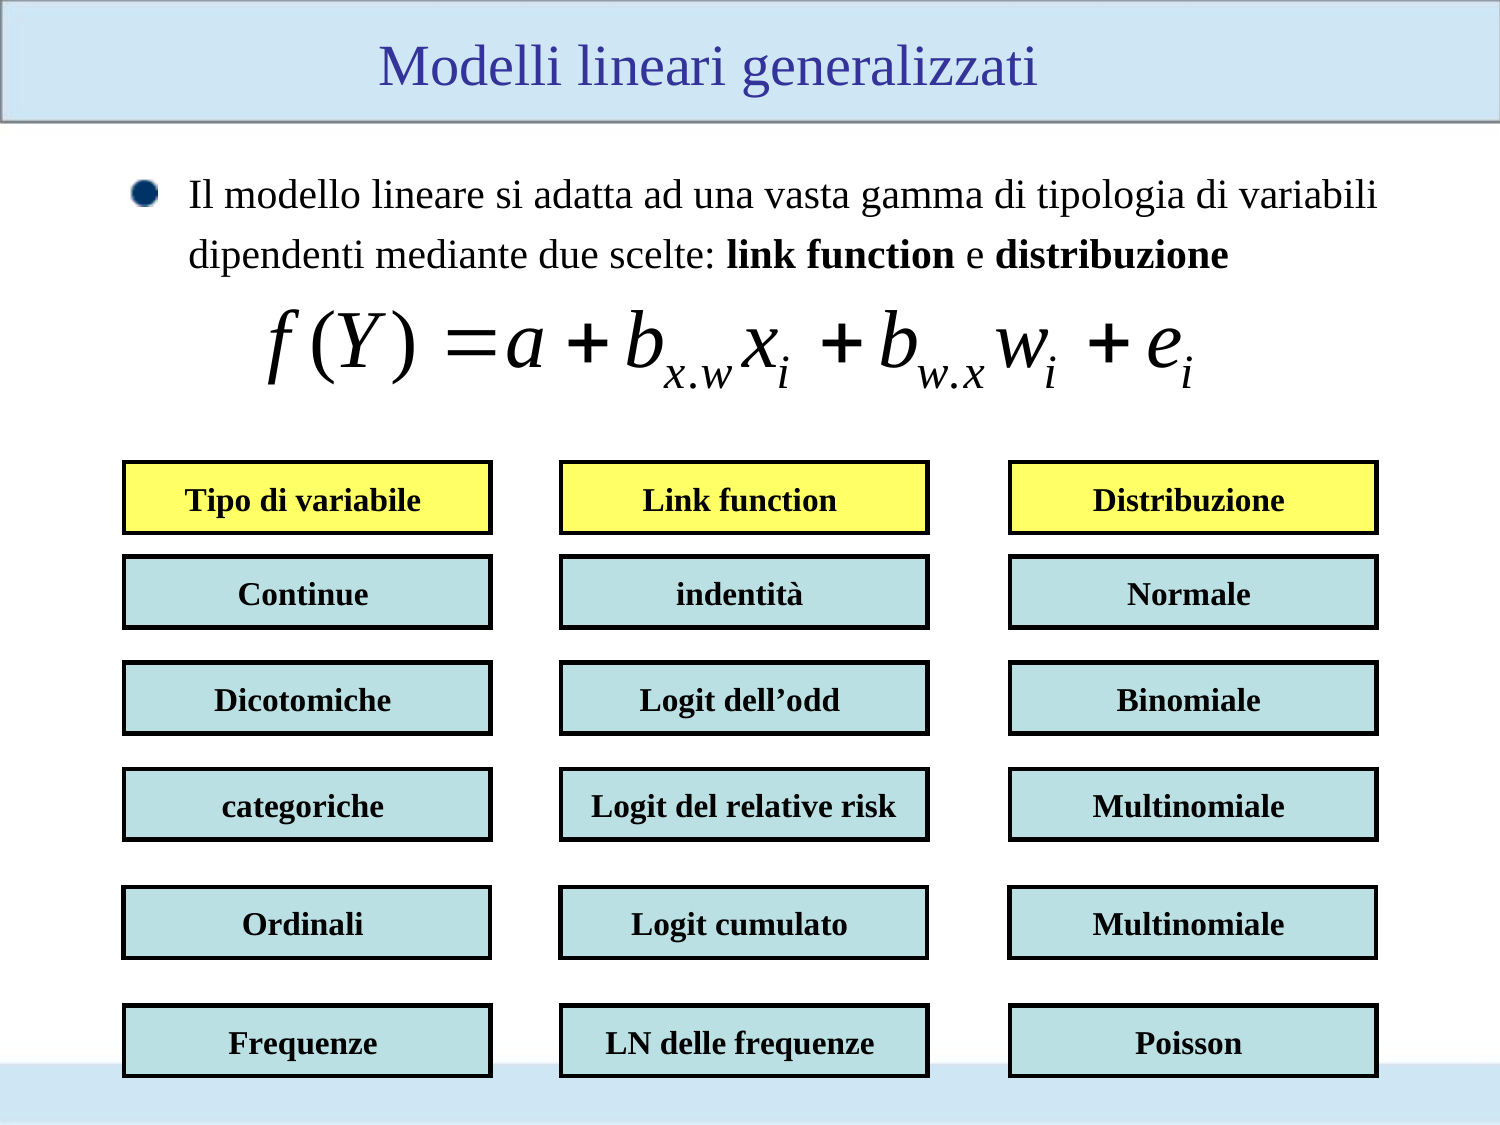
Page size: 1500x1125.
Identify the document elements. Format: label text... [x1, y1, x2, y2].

text_box Logit cumulato [560, 887, 928, 958]
text_box Poisson [1009, 1005, 1377, 1077]
chart [239, 285, 1211, 409]
text_box LN delle frequenze [560, 1005, 928, 1077]
text_box Normale [1009, 556, 1377, 628]
text_box Multinomiale [1009, 887, 1376, 958]
text_box indentità [560, 556, 928, 628]
title Modelli lineari generalizzati [226, 19, 1191, 106]
text_box Dicotomiche [123, 662, 491, 734]
text_box Logit dell’odd [560, 662, 928, 734]
text_box Continue [123, 556, 491, 628]
text_box Ordinali [123, 887, 491, 958]
text_box Binomiale [1009, 662, 1377, 734]
picture [0, 0, 1500, 1125]
text_box Logit del relative risk [560, 768, 928, 840]
text_box Link function [560, 462, 928, 533]
text_box Frequenze [123, 1005, 491, 1077]
text_box categoriche [123, 768, 491, 840]
text_box Multinomiale [1009, 768, 1377, 840]
text_box Il modello lineare si adatta ad una vasta gamma di tipologia di variabili dipendenti mediante due scelte: link function e distribuzione [112, 148, 1456, 285]
text_box Tipo di variabile [123, 462, 491, 533]
text_box Distribuzione [1009, 462, 1377, 533]
